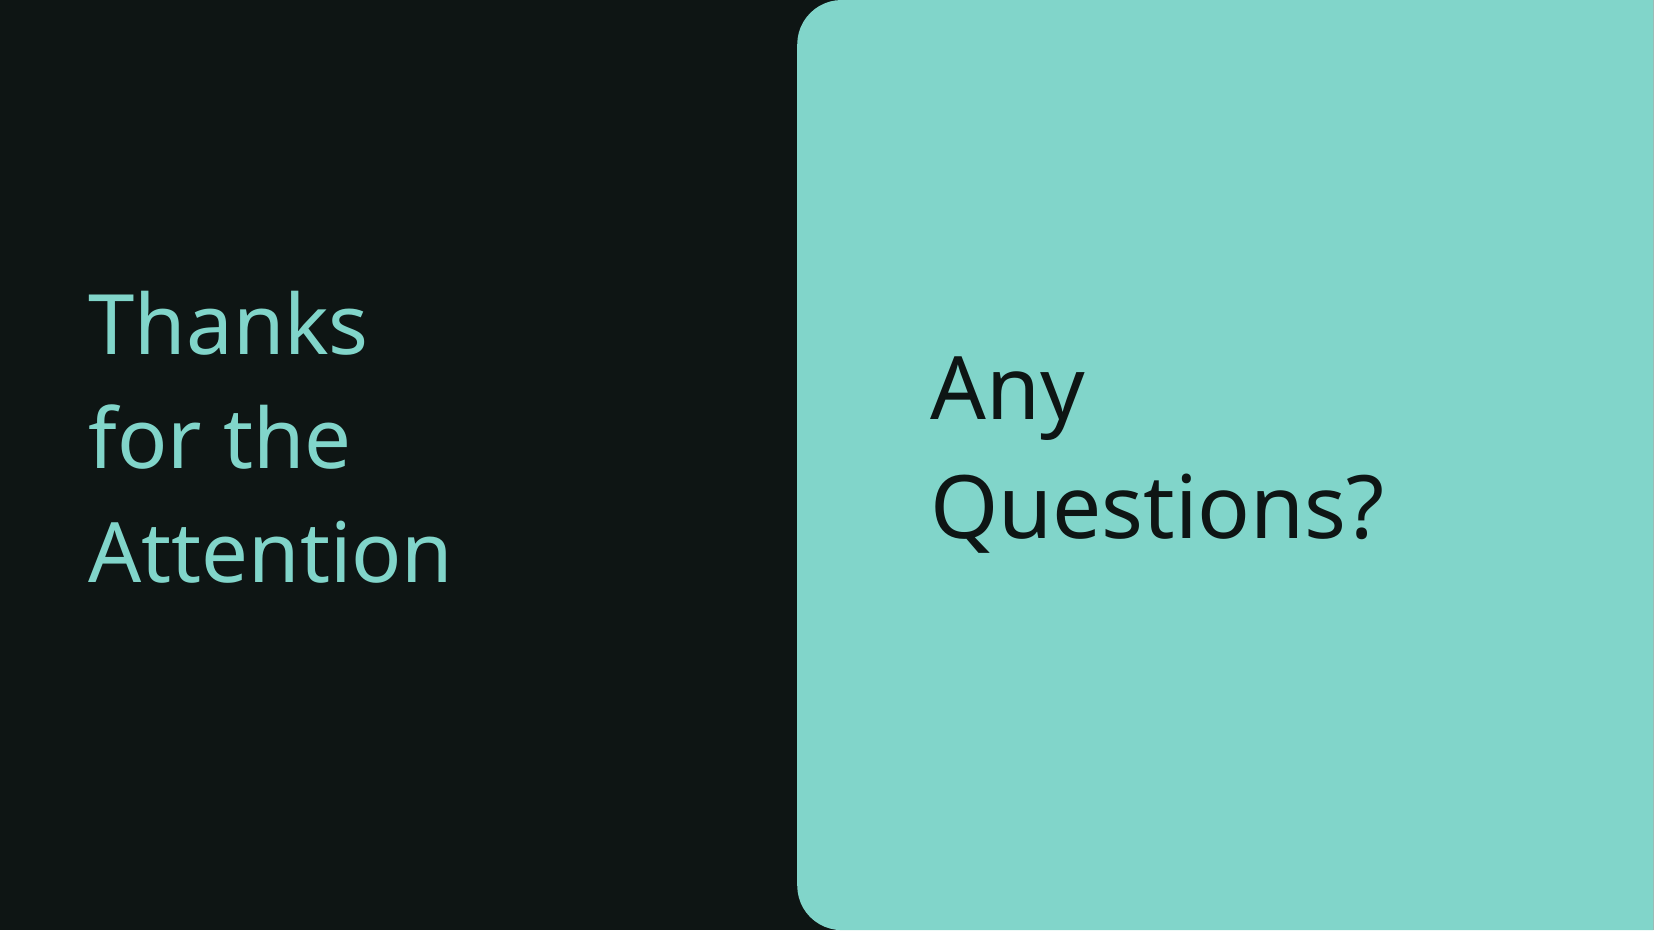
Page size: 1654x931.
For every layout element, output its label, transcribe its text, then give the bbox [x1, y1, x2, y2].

title Thanks for the Attention [88, 236, 739, 637]
text_box Any Questions? [915, 318, 1506, 544]
text_box [797, 0, 1654, 931]
